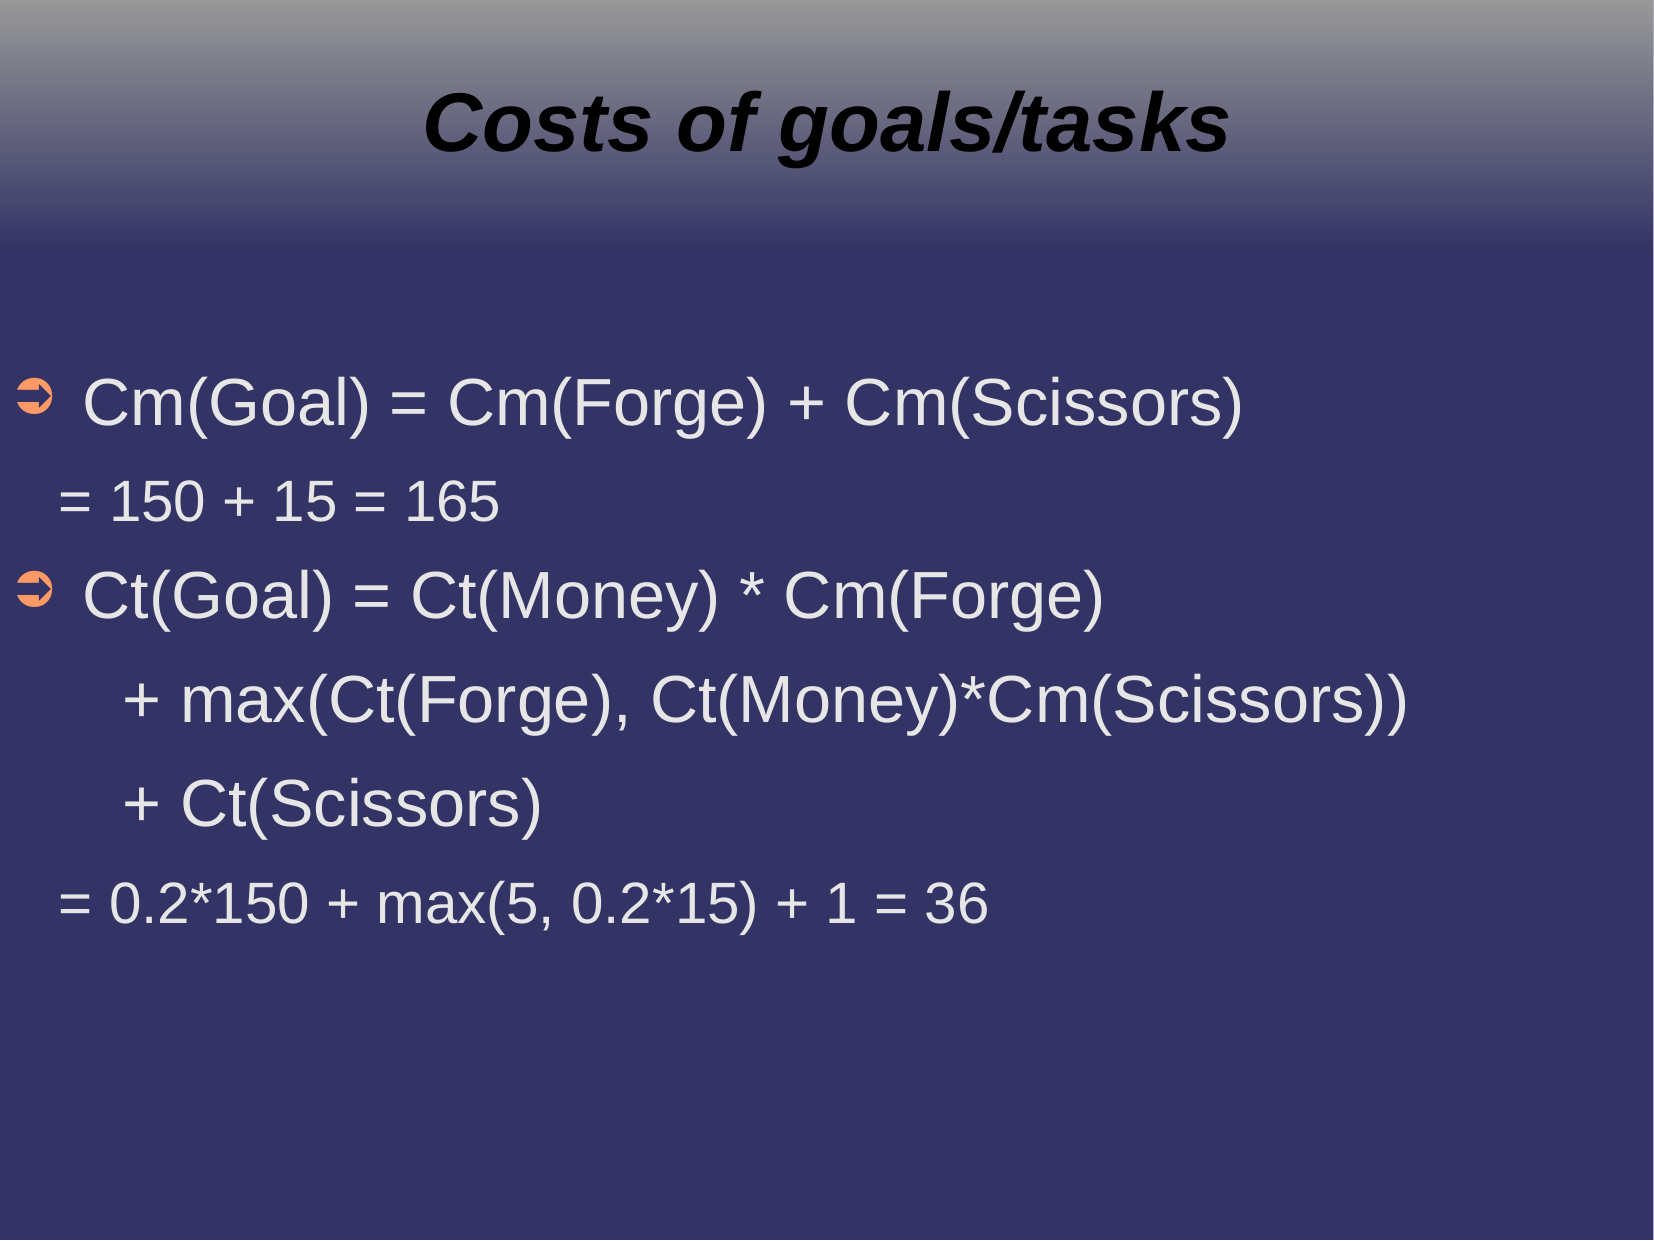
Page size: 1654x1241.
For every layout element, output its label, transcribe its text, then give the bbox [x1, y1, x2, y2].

list Cm(Goal) = Cm(Forge) + Cm(Scissors) = 150 + 15 = 165 Ct(Goal) = Ct(Money) * Cm(Forge) + max(Ct(Forge), Ct(Money)*Cm(Scissors)) + Ct(Scissors) = 0.2*150 + max(5, 0.2*15) + 1 = 36 [0, 364, 1654, 1147]
title Costs of goals/tasks [121, 19, 1534, 227]
